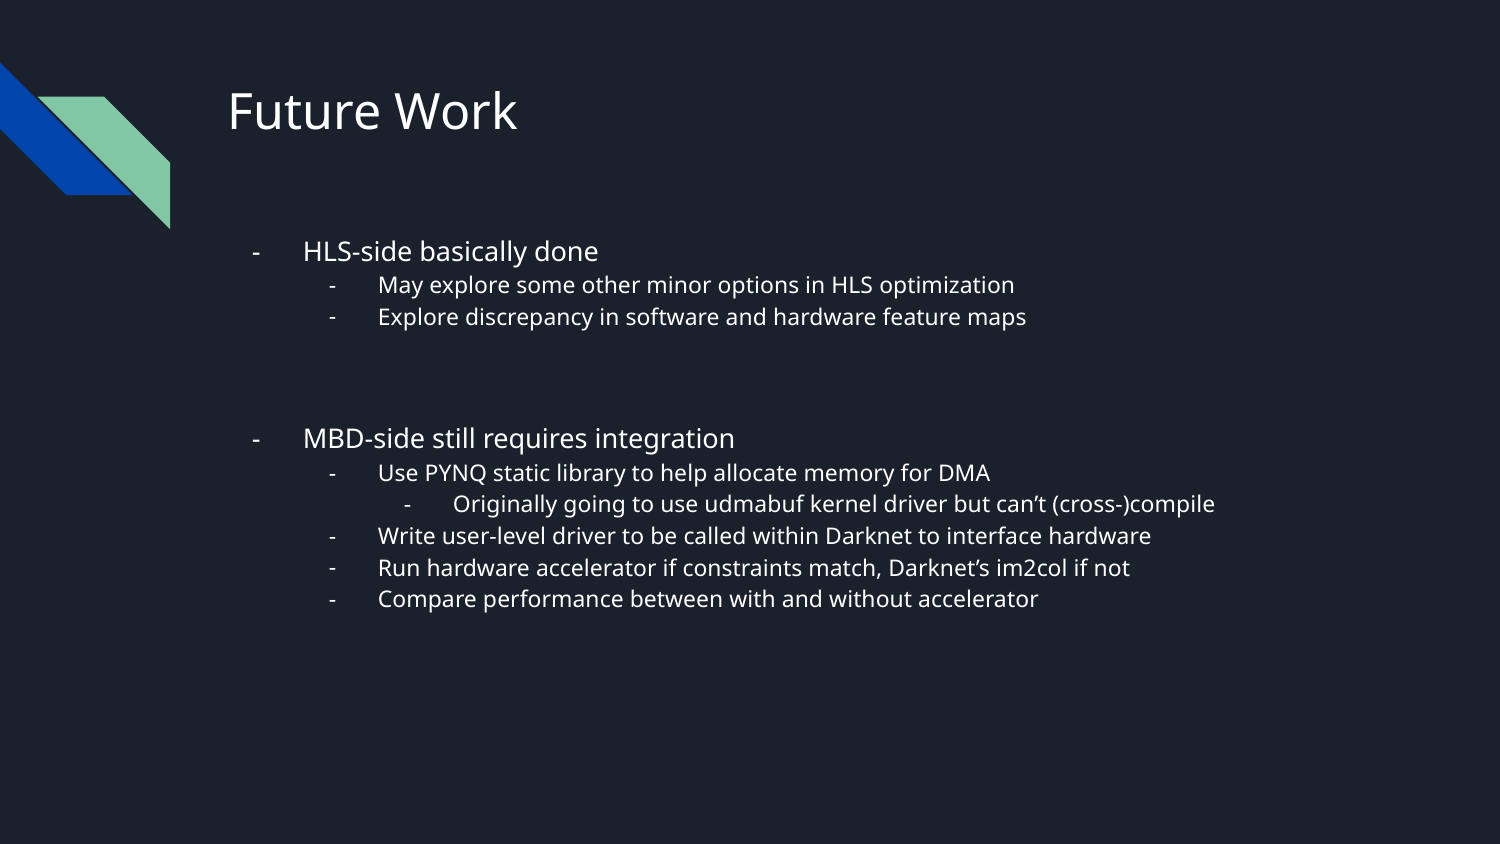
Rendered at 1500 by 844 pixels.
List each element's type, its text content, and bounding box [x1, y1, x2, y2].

list HLS-side basically done May explore some other minor options in HLS optimization Explore discrepancy in software and hardware feature maps MBD-side still requires integration Use PYNQ static library to help allocate memory for DMA Originally going to use udmabuf kernel driver but can’t (cross-)compile Write user-level driver to be called within Darknet to interface hardware Run hardware accelerator if constraints match, Darknet’s im2col if not Compare performance between with and without accelerator [212, 214, 1368, 779]
title Future Work [212, 64, 1368, 214]
